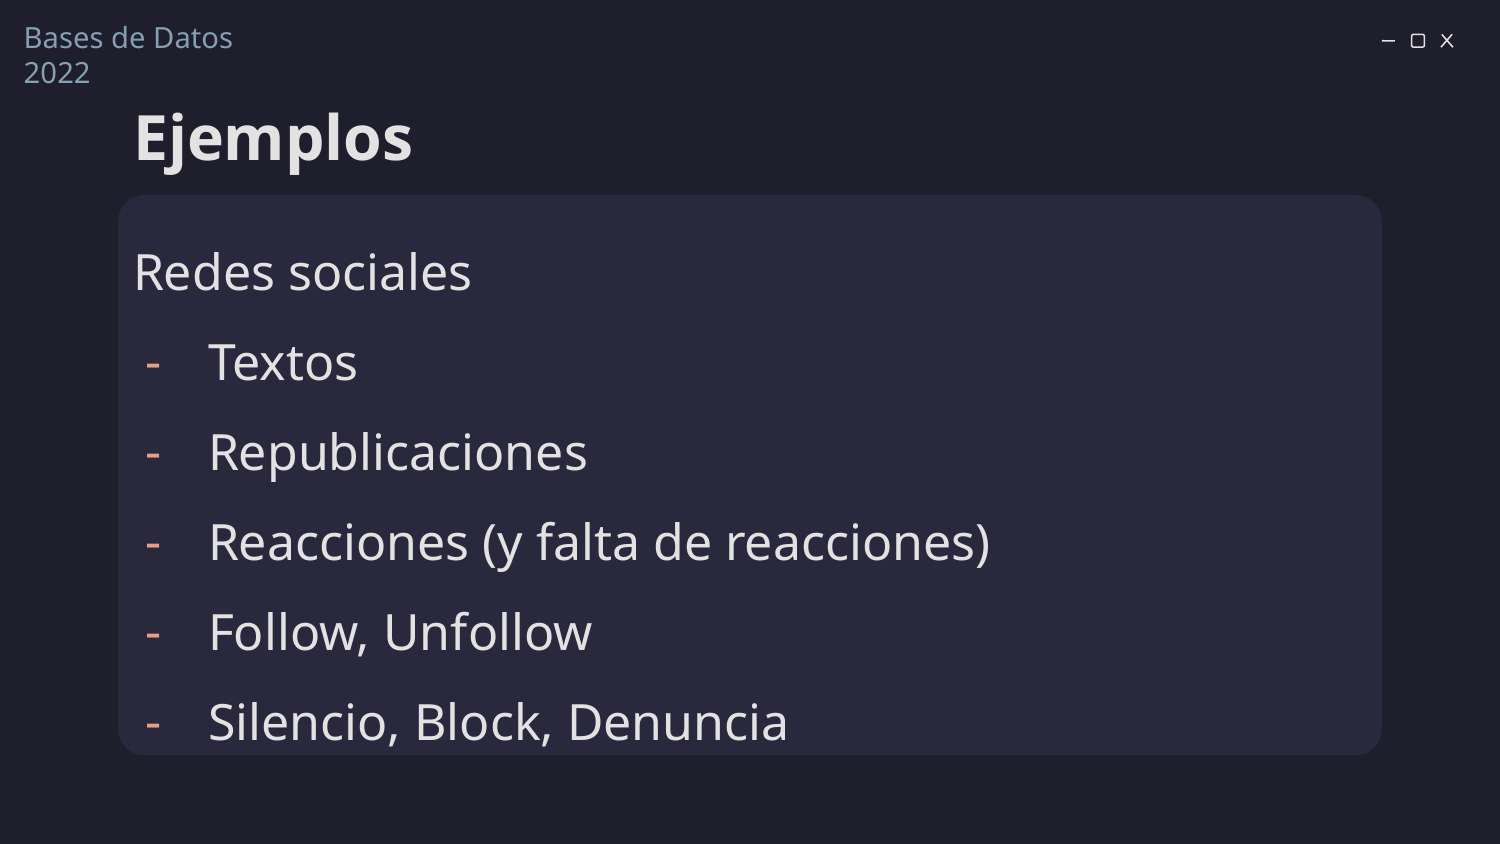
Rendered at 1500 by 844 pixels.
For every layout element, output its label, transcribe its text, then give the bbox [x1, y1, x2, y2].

title Ejemplos [118, 88, 1382, 183]
list Redes sociales Textos Republicaciones Reacciones (y falta de reacciones) Follow, Unfollow Silencio, Block, Denuncia [118, 195, 1382, 750]
